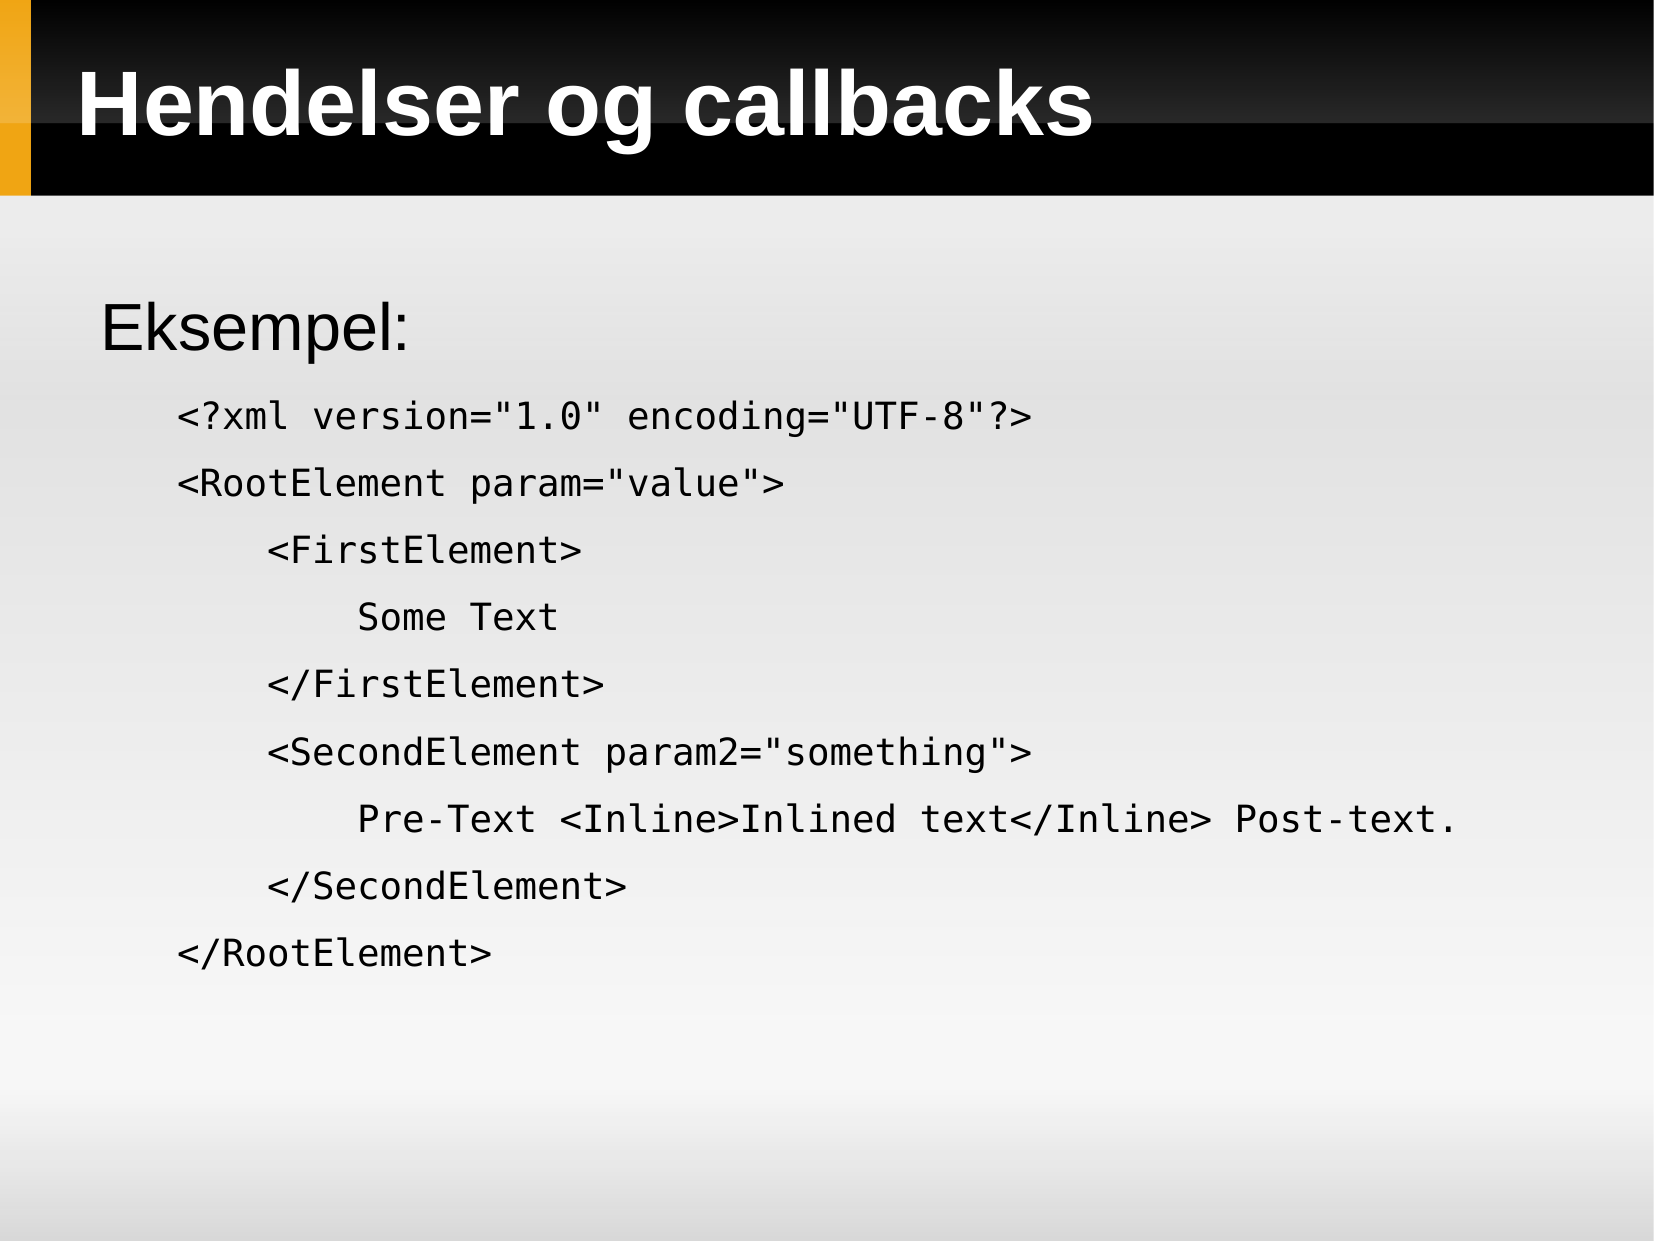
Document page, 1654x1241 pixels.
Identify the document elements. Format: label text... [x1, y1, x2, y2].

picture [0, 0, 1654, 1241]
title Hendelser og callbacks [76, 7, 1565, 200]
list Eksempel: <?xml version="1.0" encoding="UTF-8"?> <RootElement param="value"> <FirstElement> Some Text </FirstElement> <SecondElement param2="something"> Pre-Text <Inline>Inlined text</Inline> Post-text. </SecondElement> </RootElement> [82, 290, 1571, 1094]
